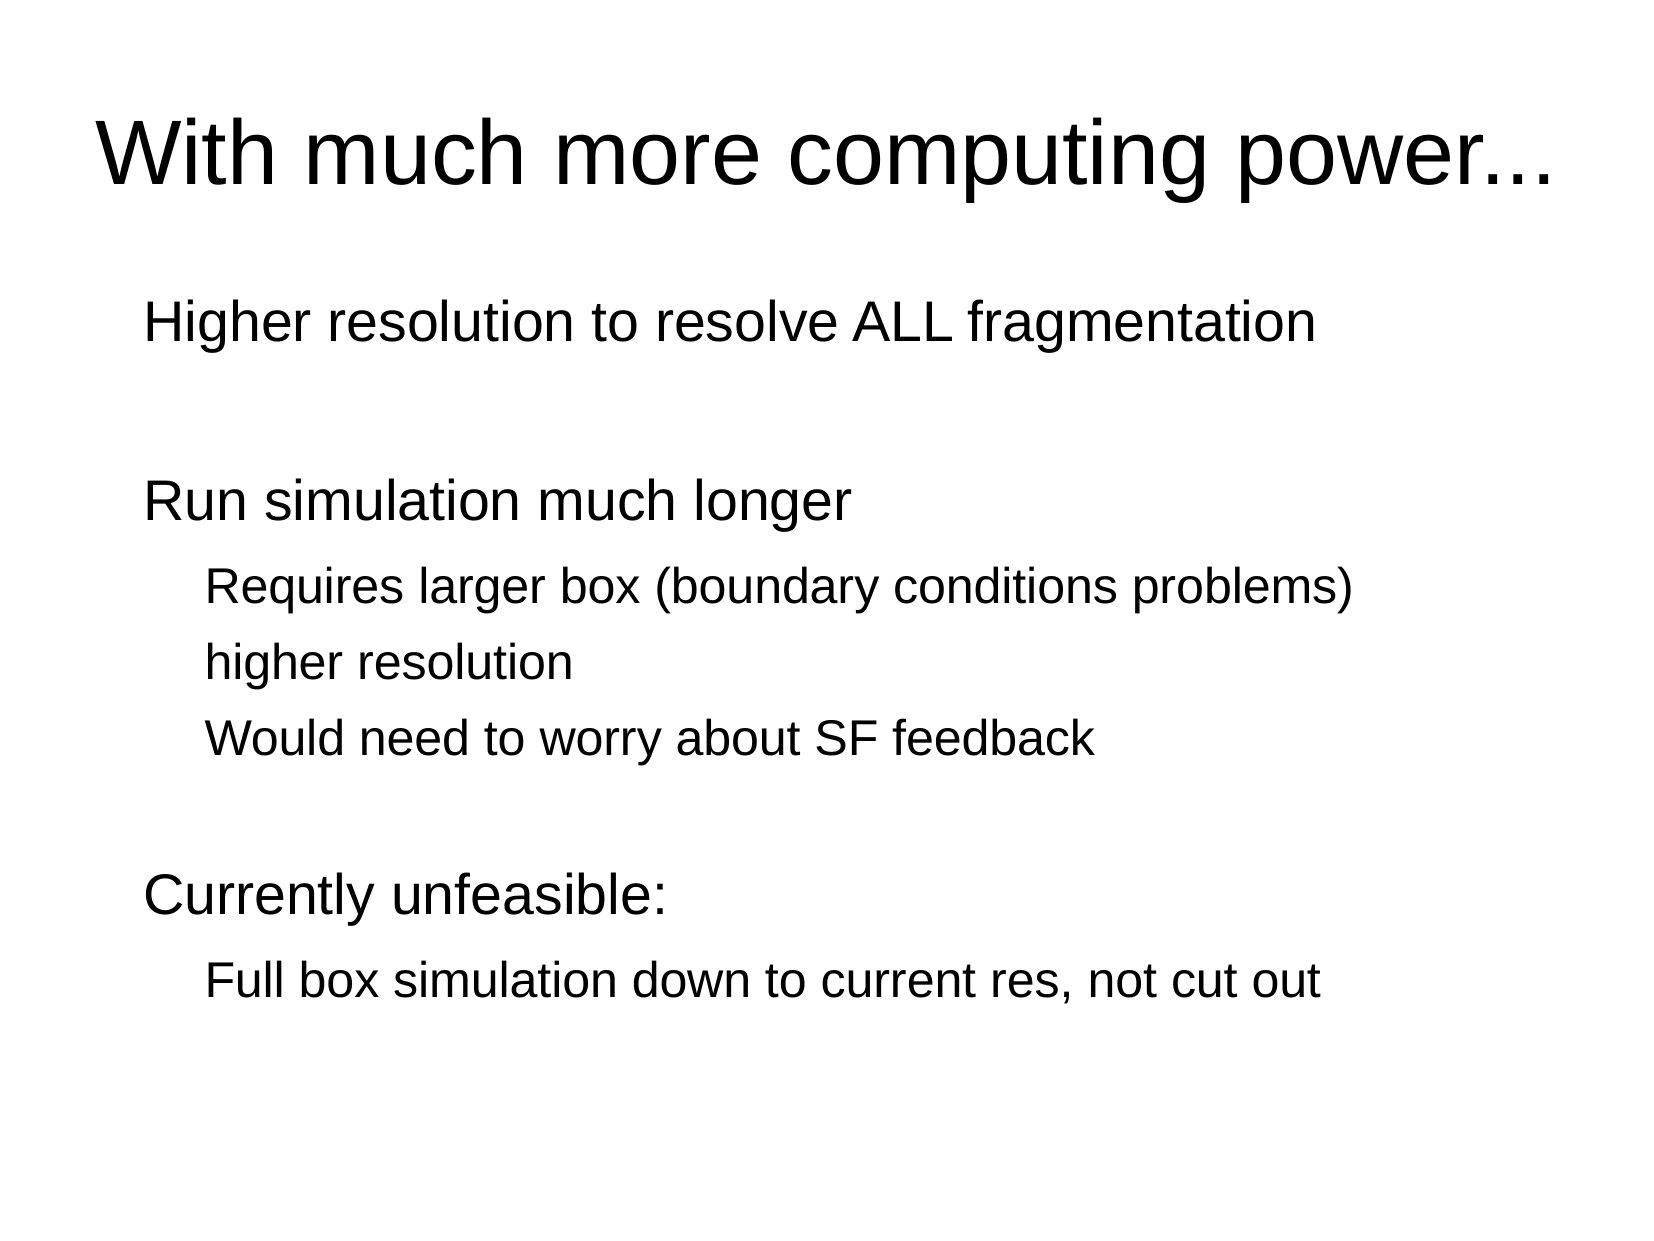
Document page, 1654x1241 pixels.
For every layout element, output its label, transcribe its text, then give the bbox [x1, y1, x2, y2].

list Higher resolution to resolve ALL fragmentation Run simulation much longer Requires larger box (boundary conditions problems) higher resolution Would need to worry about SF feedback Currently unfeasible: Full box simulation down to current res, not cut out [82, 290, 1571, 1010]
title With much more computing power... [82, 49, 1571, 257]
